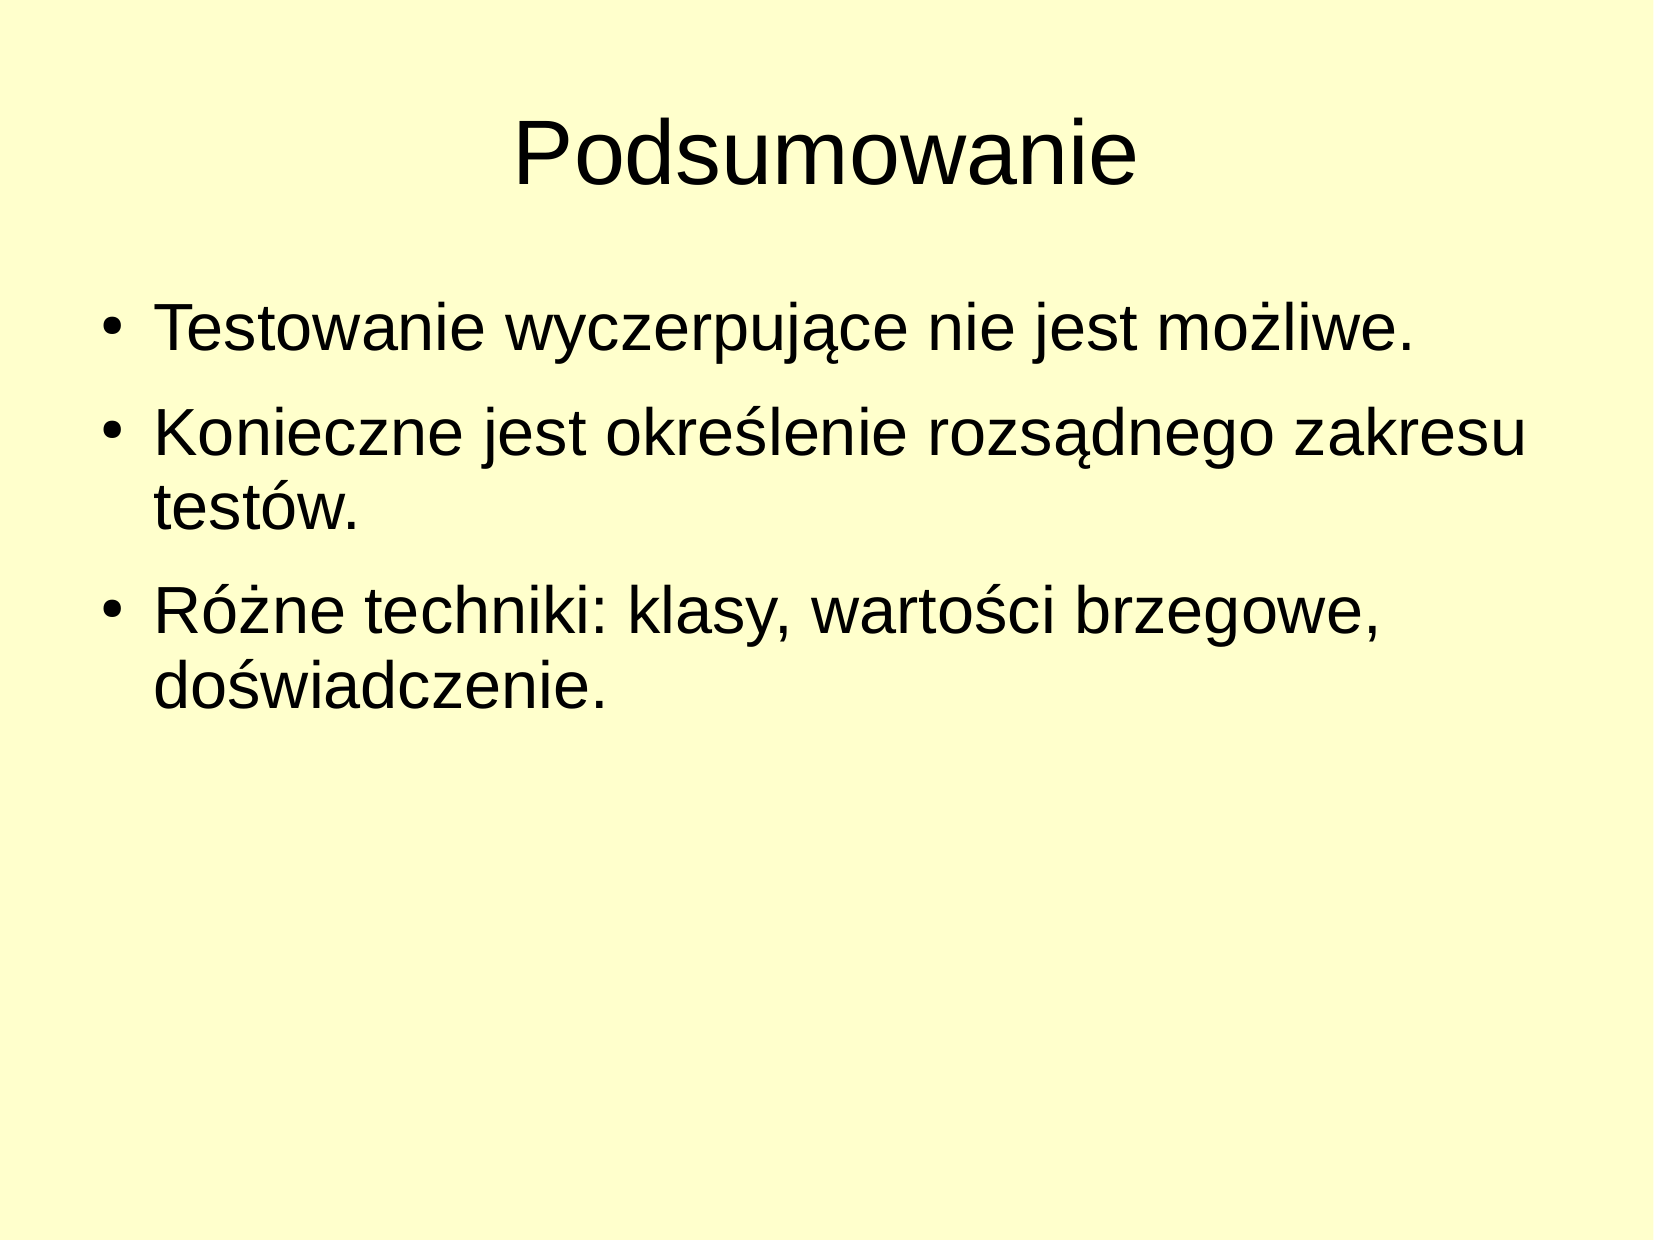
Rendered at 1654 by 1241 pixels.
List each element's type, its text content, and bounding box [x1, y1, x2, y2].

list Testowanie wyczerpujące nie jest możliwe. Konieczne jest określenie rozsądnego zakresu testów. Różne techniki: klasy, wartości brzegowe, doświadczenie. [82, 290, 1571, 1109]
title Podsumowanie [82, 49, 1571, 257]
